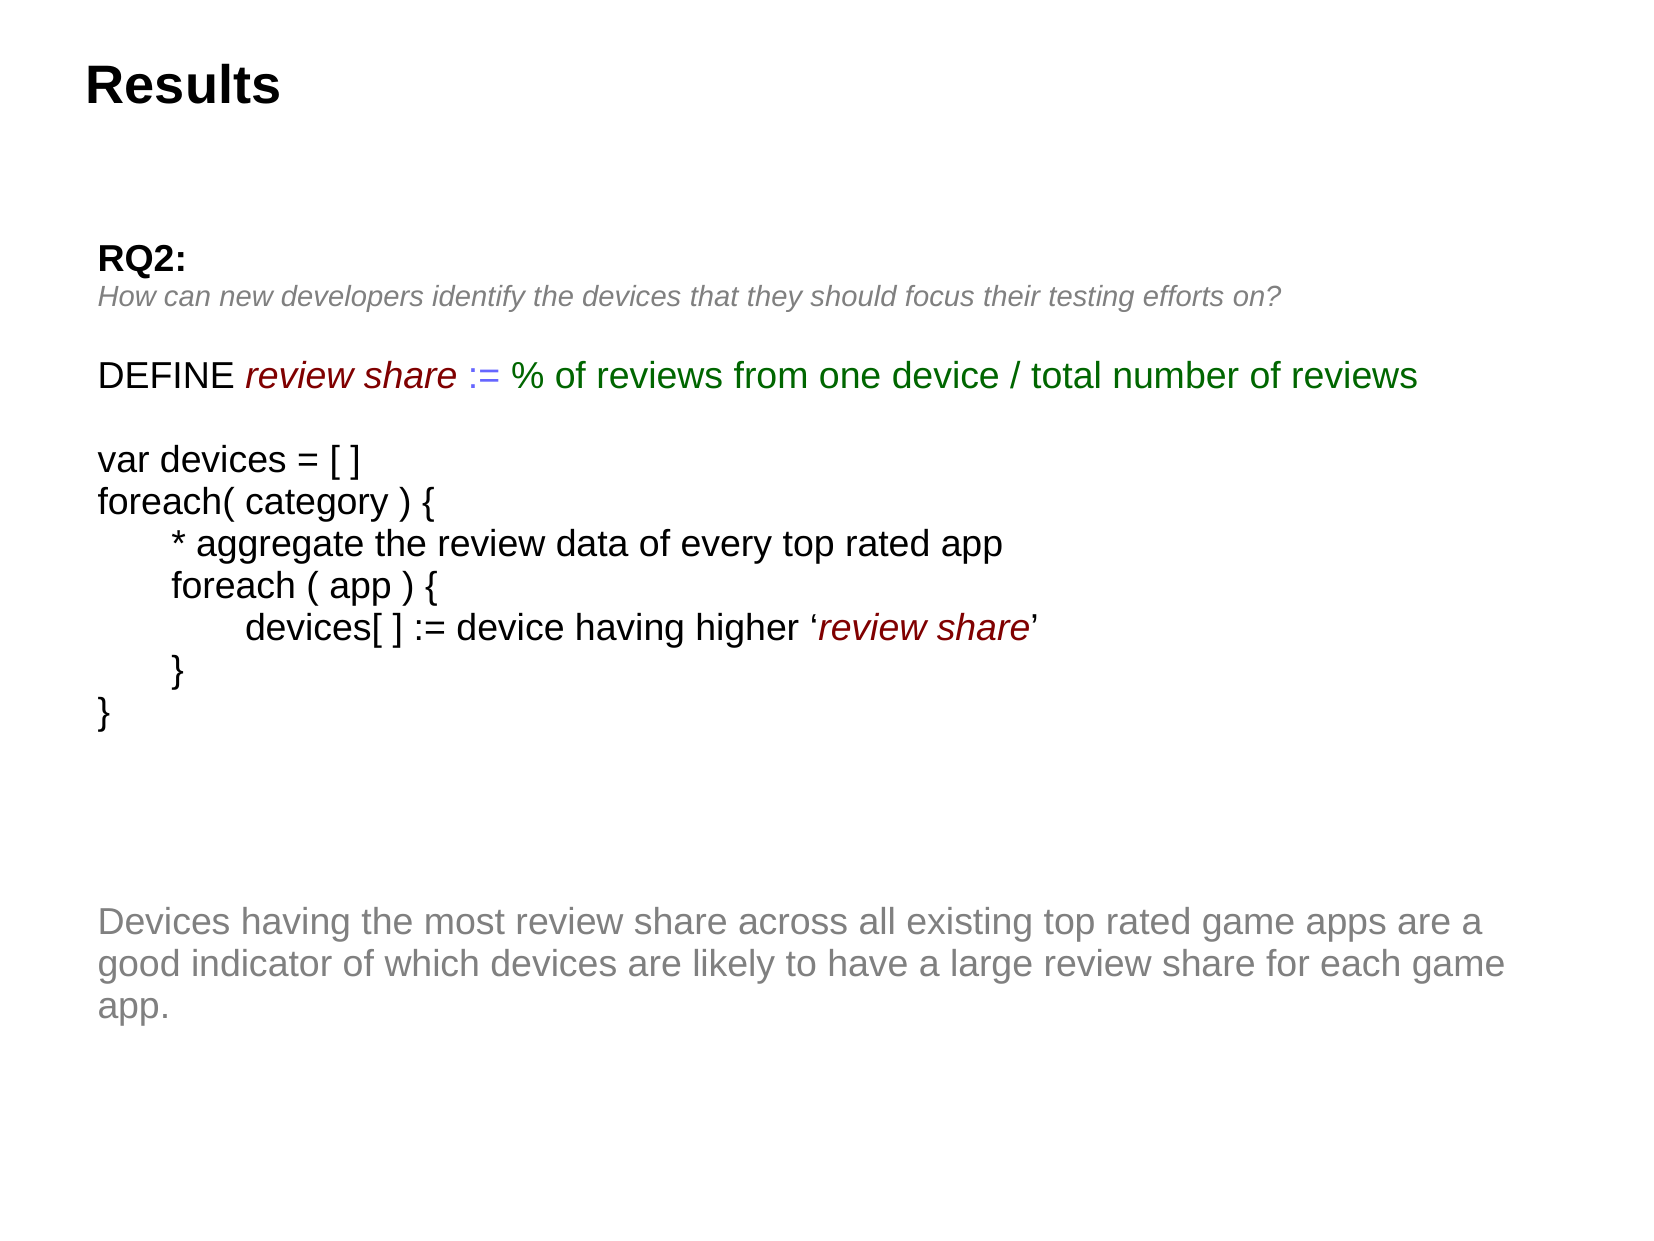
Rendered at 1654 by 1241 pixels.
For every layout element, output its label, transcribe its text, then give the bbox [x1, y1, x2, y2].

text_box Results [70, 47, 579, 123]
text_box RQ2: How can new developers identify the devices that they should focus their testing efforts on? DEFINE review share := % of reviews from one device / total number of reviews var devices = [ ] foreach( category ) { * aggregate the review data of every top rated app foreach ( app ) { devices[ ] := device having higher ‘review share’ } } Devices having the most review share across all existing top rated game apps are a good indicator of which devices are likely to have a large review share for each game app. [82, 230, 1536, 1034]
